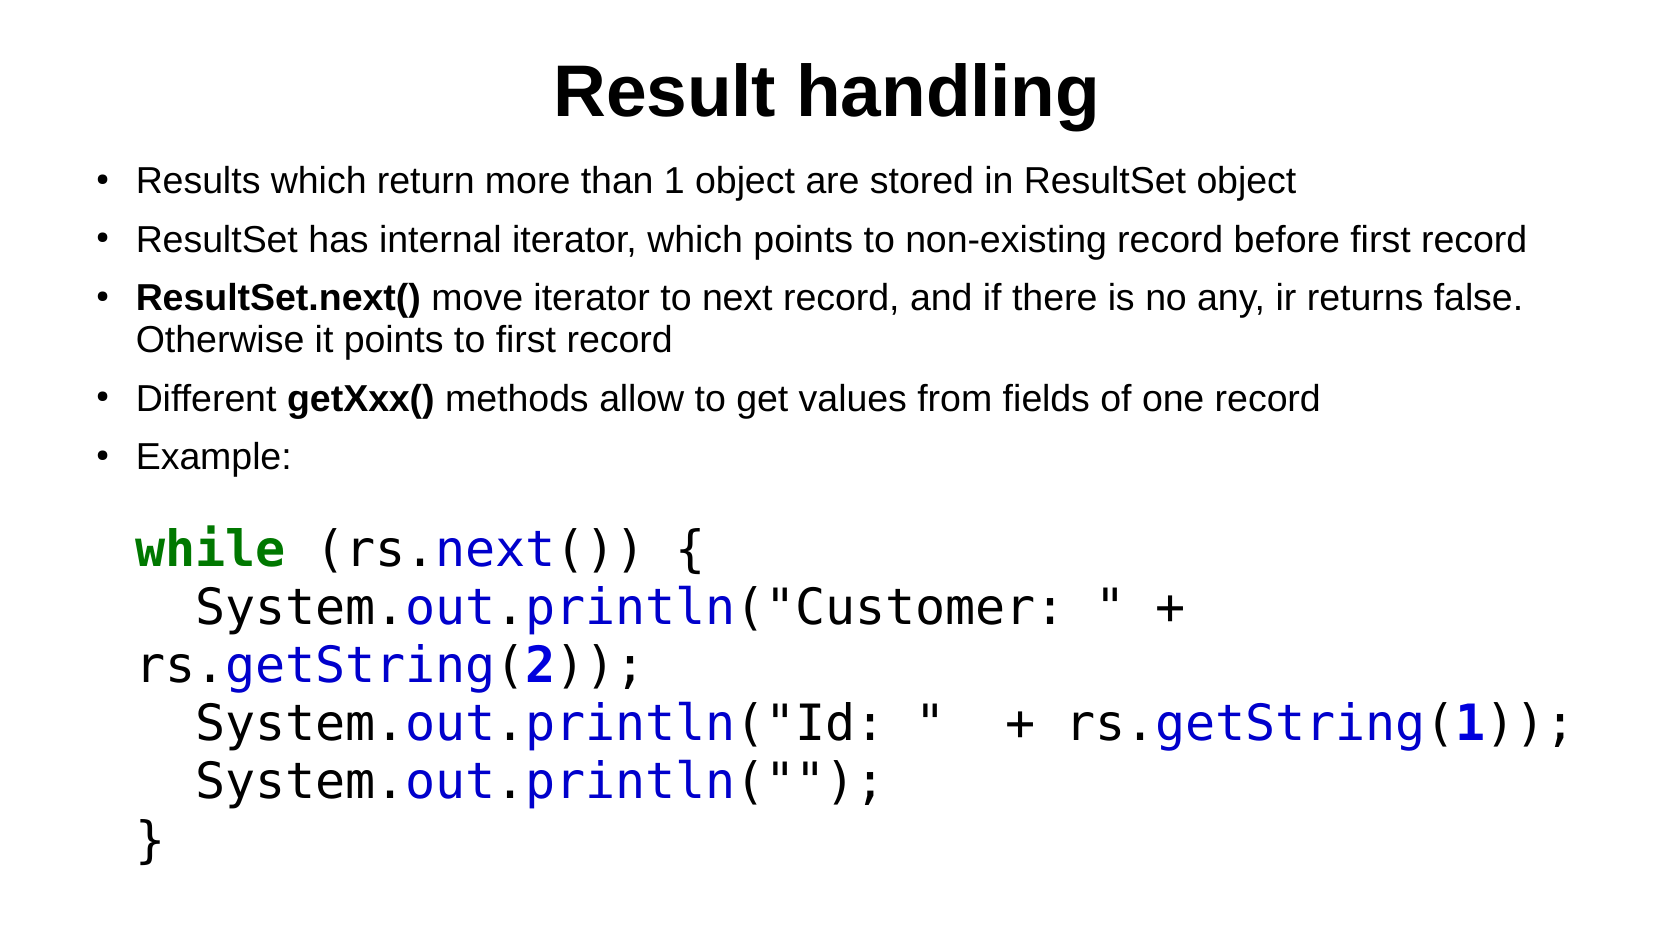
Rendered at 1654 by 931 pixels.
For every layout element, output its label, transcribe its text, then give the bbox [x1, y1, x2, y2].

title Result handling [82, 50, 1571, 133]
list Results which return more than 1 object are stored in ResultSet object ResultSet has internal iterator, which points to non-existing record before first record ResultSet.next() move iterator to next record, and if there is no any, ir returns false. Otherwise it points to first record Different getXxx() methods allow to get values from fields of one record Example: while (rs.next()) { System.out.println("Customer: " + rs.getString(2)); System.out.println("Id: " + rs.getString(1)); System.out.println(""); } [82, 159, 1583, 895]
